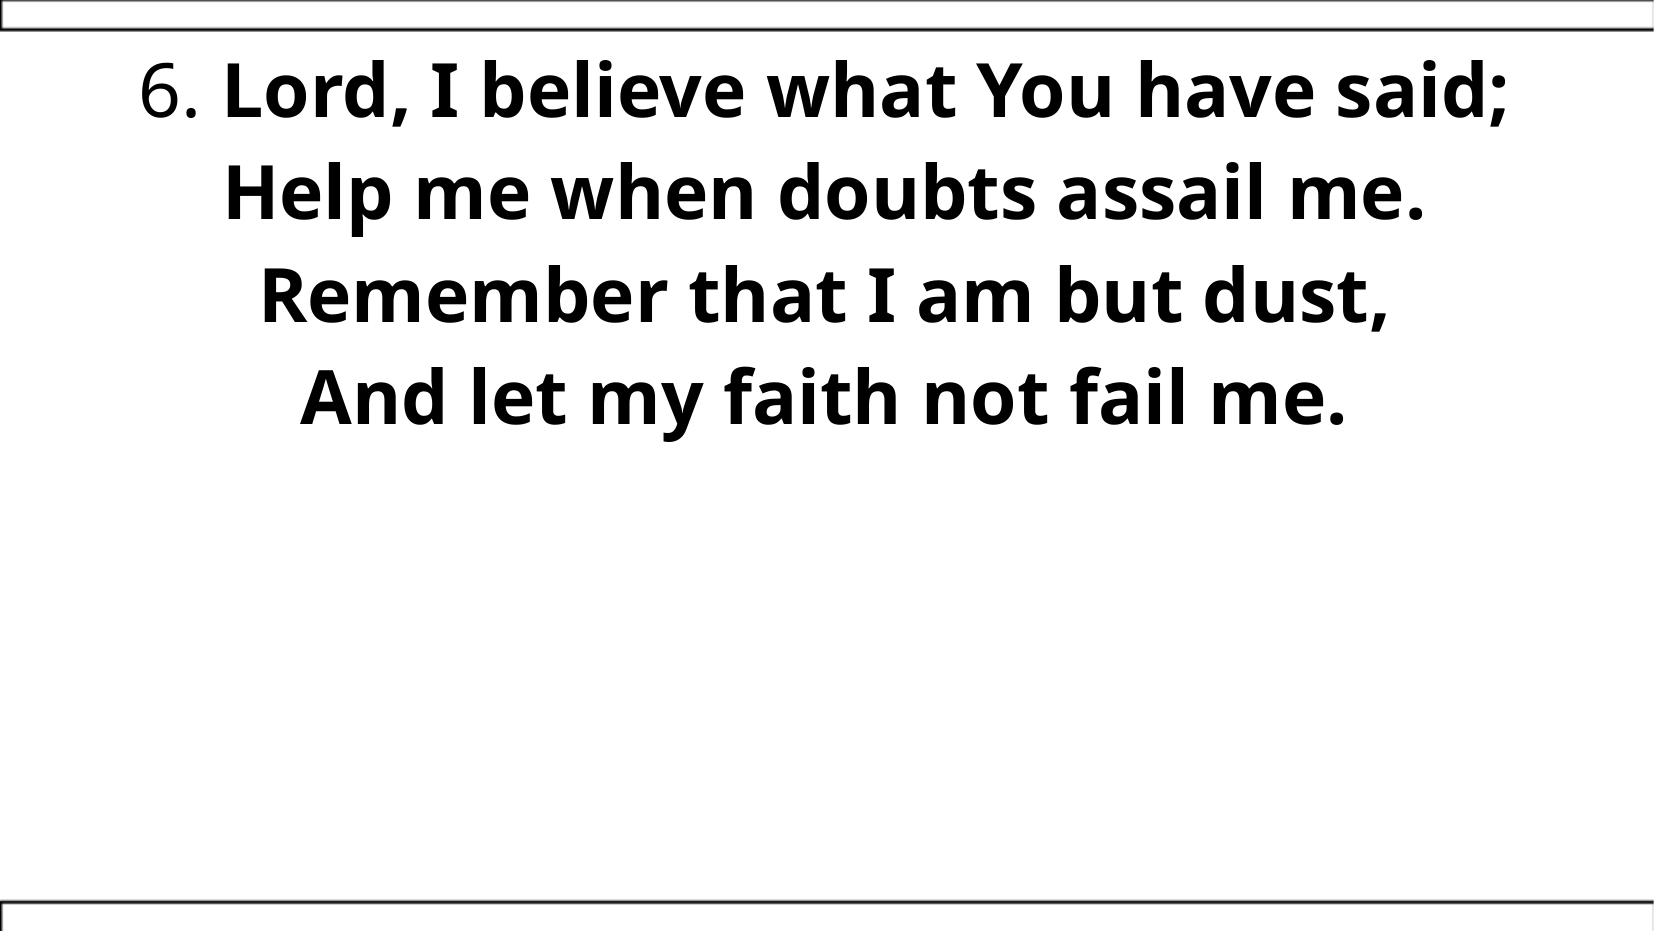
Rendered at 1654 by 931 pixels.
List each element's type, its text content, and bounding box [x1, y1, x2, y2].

picture [0, 0, 1654, 931]
text_box 6. Lord, I believe what You have said; Help me when doubts assail me. Remember that I am but dust, And let my faith not fail me. [90, 30, 1561, 445]
